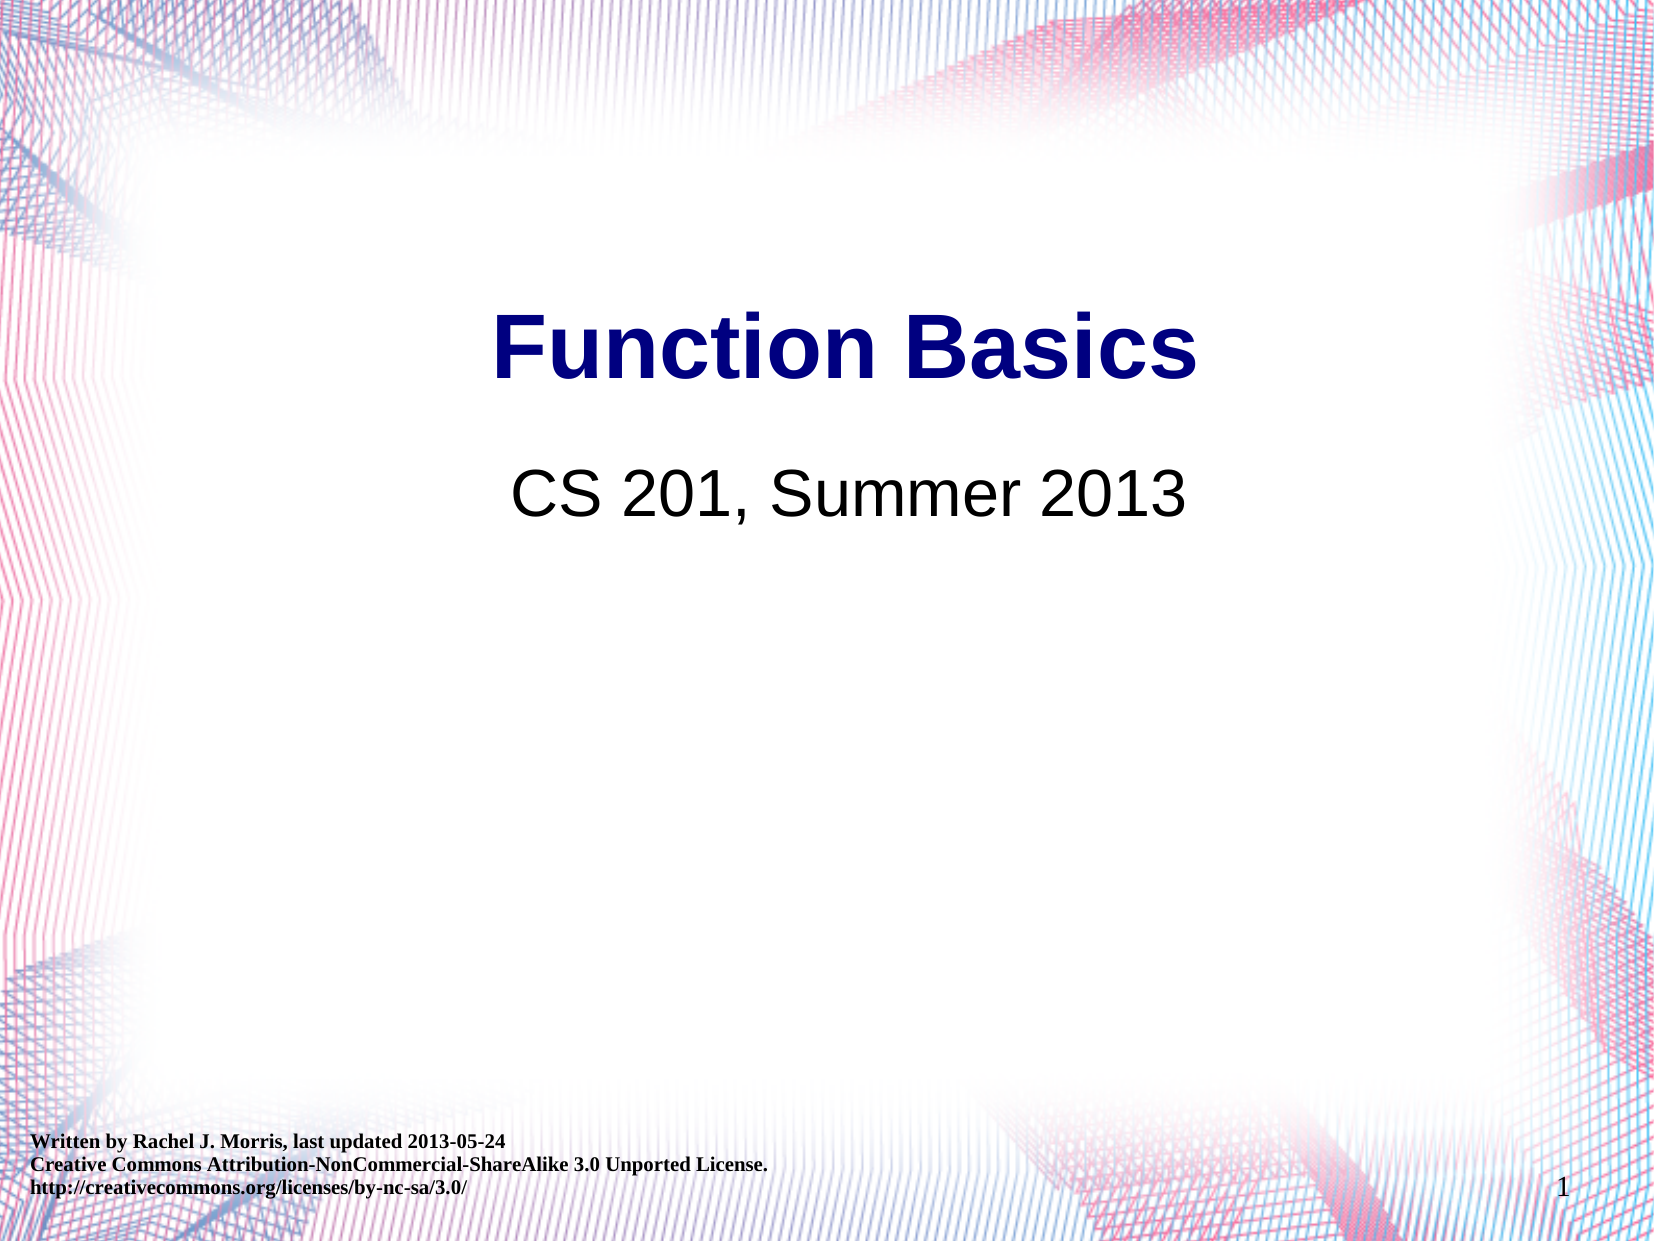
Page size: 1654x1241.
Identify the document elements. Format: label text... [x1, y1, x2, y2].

picture [0, 0, 1654, 1241]
text_box CS 201, Summer 2013 [123, 438, 1576, 548]
title Function Basics [101, 242, 1591, 451]
